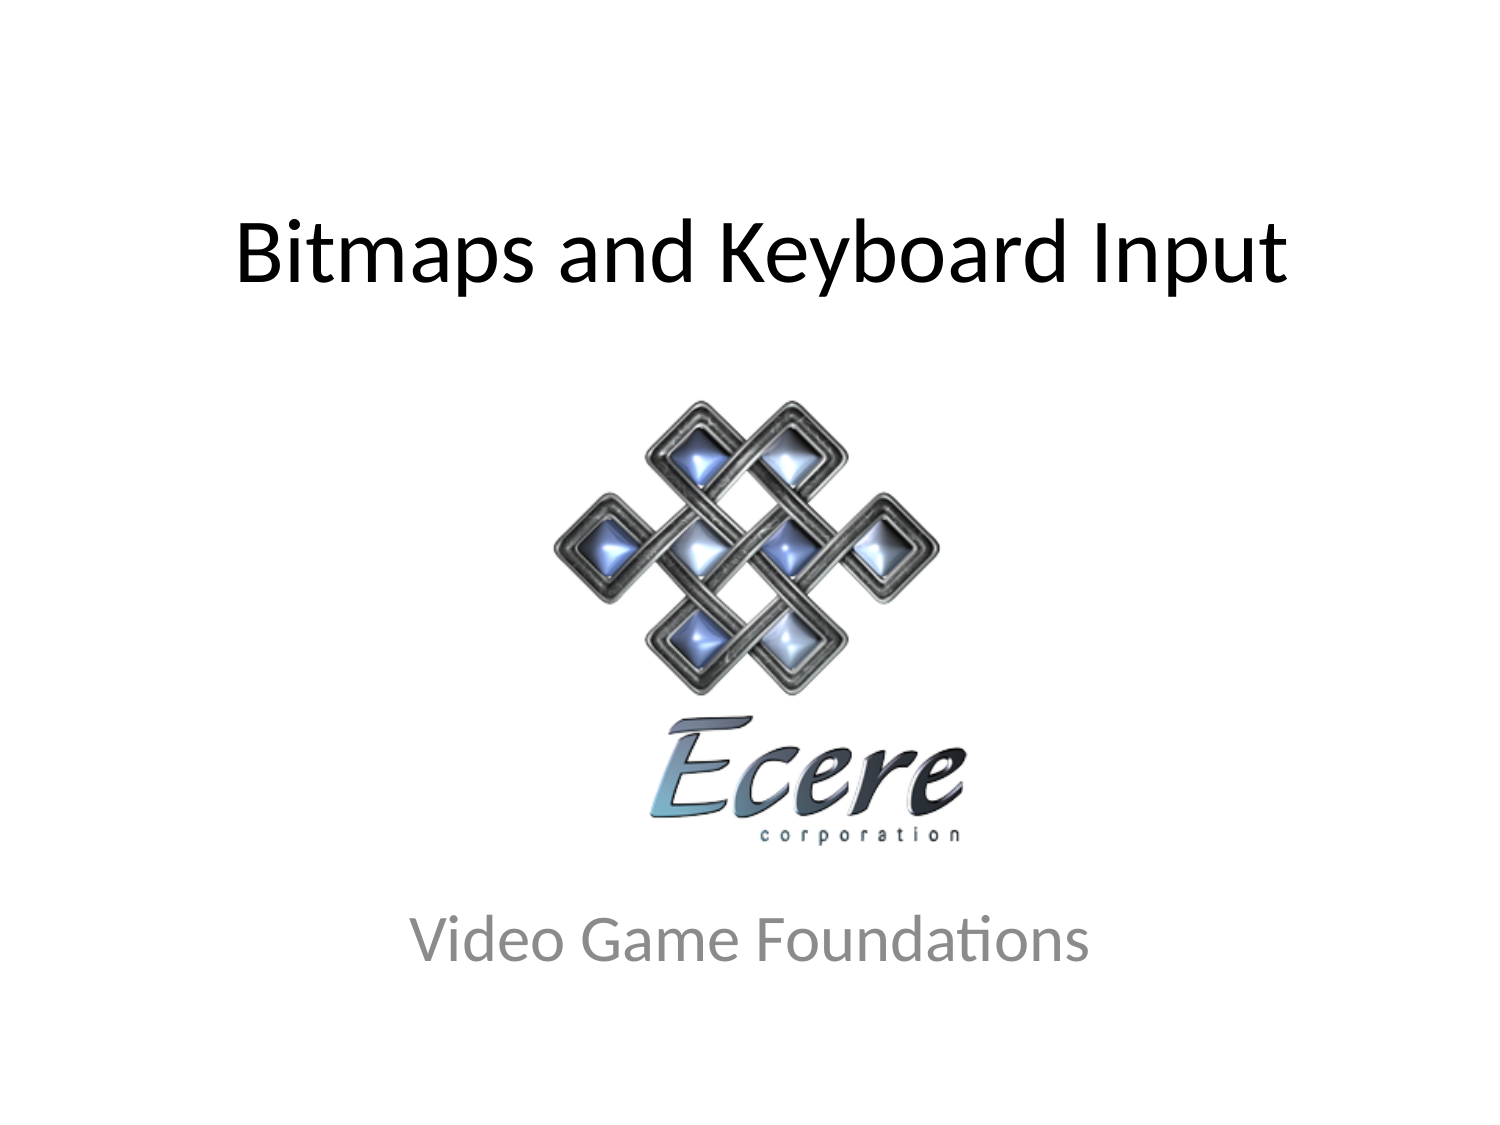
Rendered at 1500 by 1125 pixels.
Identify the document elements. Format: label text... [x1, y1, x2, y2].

picture [537, 387, 971, 857]
subtitle Video Game Foundations [137, 887, 1363, 1125]
title Bitmaps and Keyboard Input [125, 125, 1400, 367]
